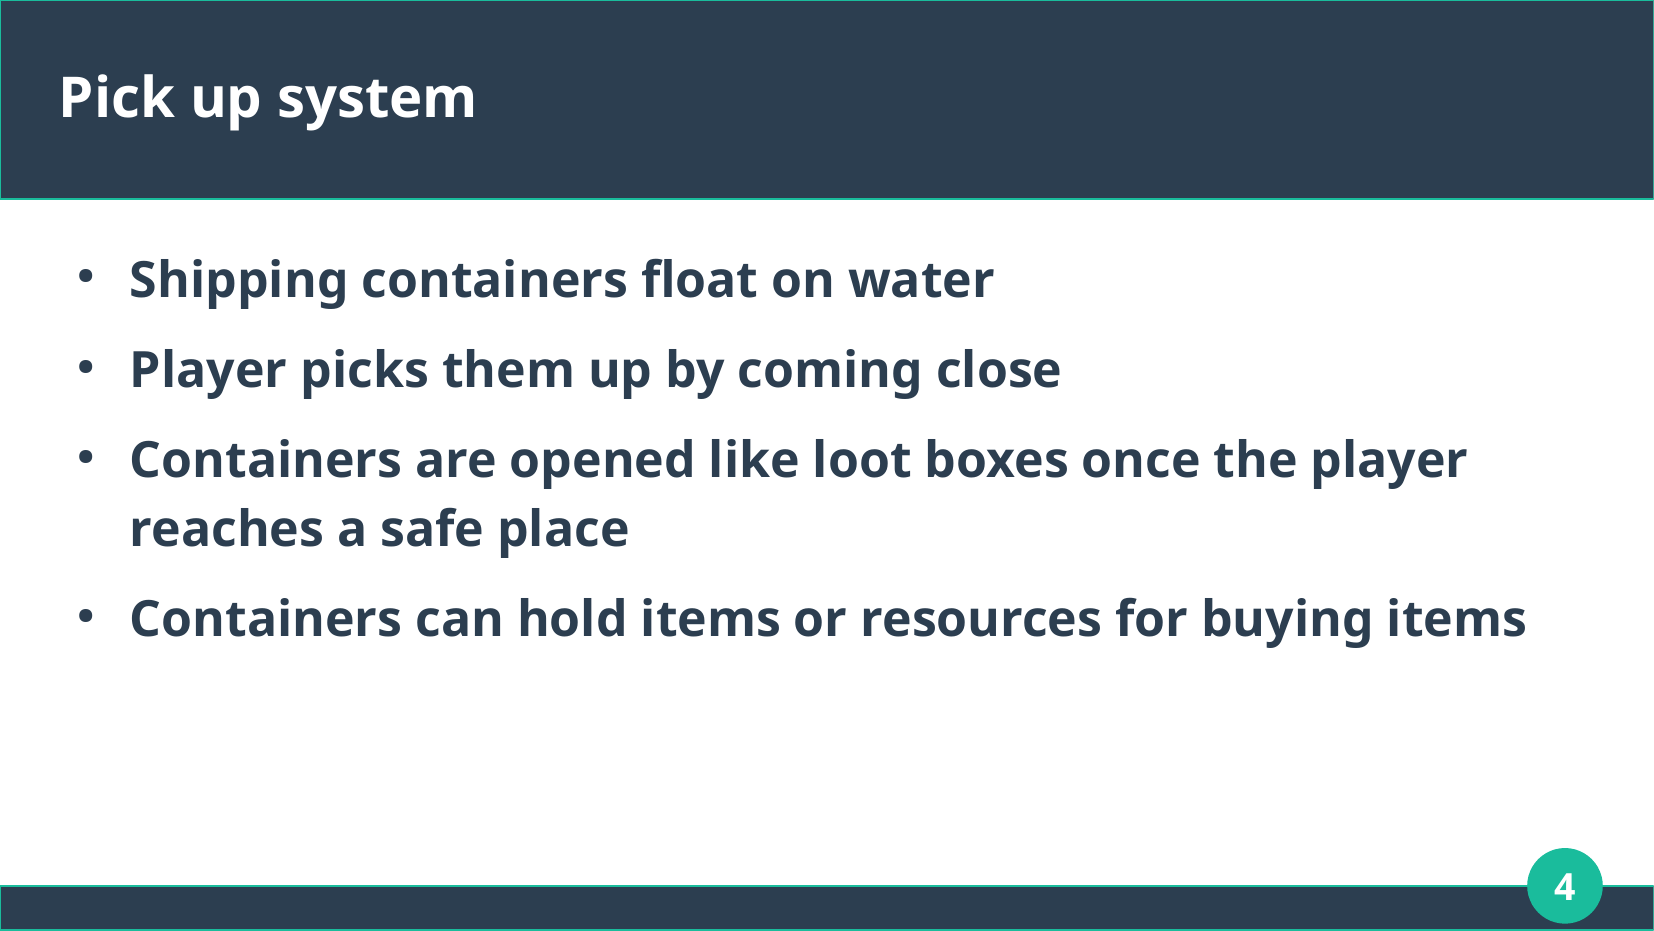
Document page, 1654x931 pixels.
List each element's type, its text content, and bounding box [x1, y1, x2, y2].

list Shipping containers float on water Player picks them up by coming close Containers are opened like loot boxes once the player reaches a safe place Containers can hold items or resources for buying items [59, 243, 1595, 864]
title Pick up system [59, 37, 1595, 155]
